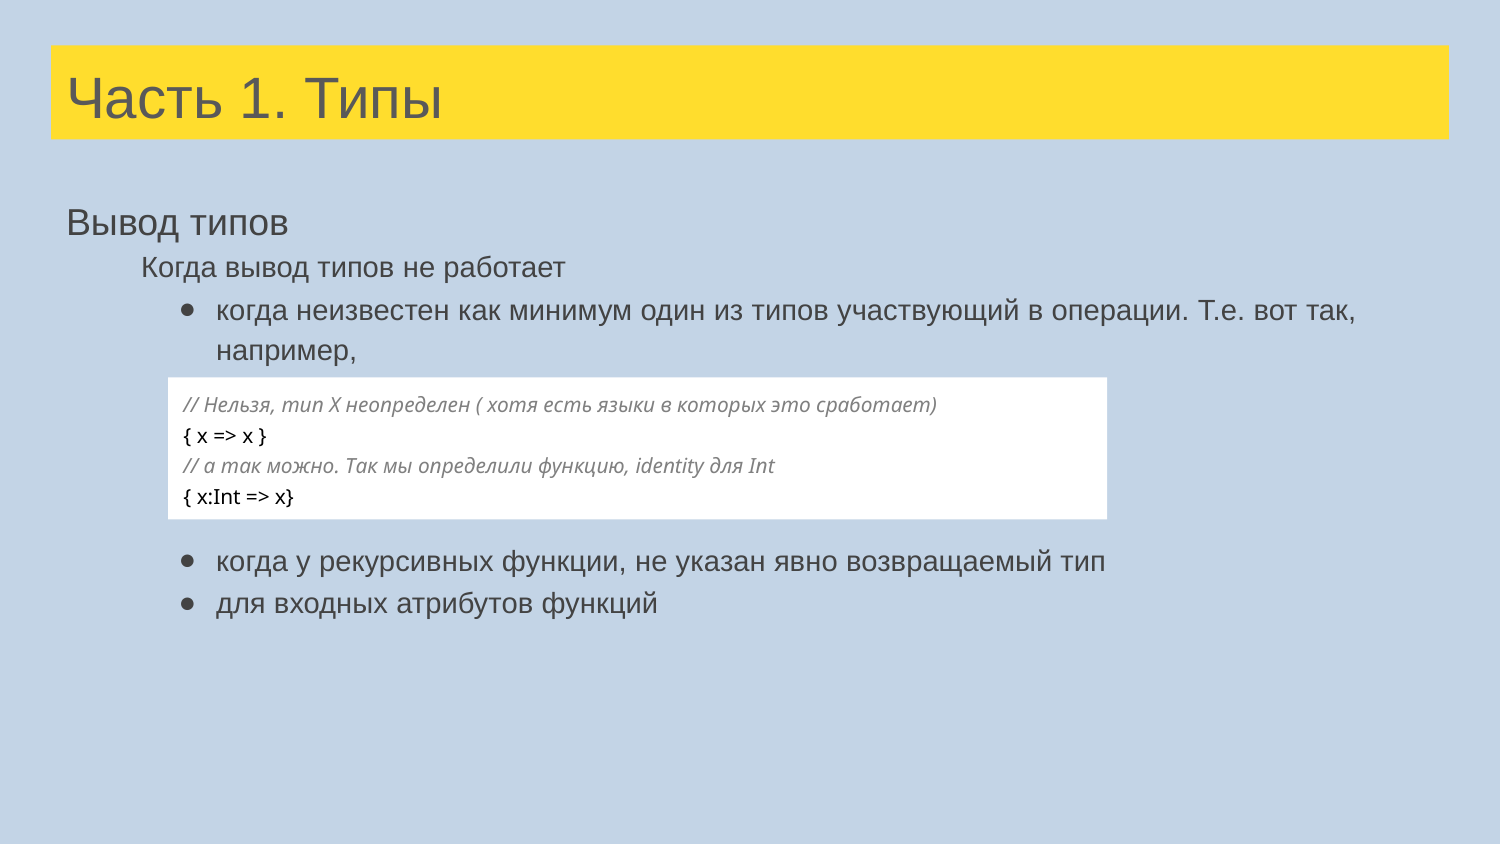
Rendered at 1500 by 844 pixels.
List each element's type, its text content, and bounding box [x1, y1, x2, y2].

text_box // Нельзя, тип X неопределен ( хотя есть языки в которых это сработает) { x => x } // a так можно. Так мы определили функцию, identity для Int { x:Int => x} [168, 377, 1108, 520]
title Часть 1. Типы [51, 45, 1449, 140]
text_box Вывод типов Когда вывод типов не работает когда неизвестен как минимум один из типов участвующий в операции. Т.е. вот так, например, когда у рекурсивных функции, не указан явно возвращаемый тип для входных атрибутов функций [51, 183, 1449, 430]
